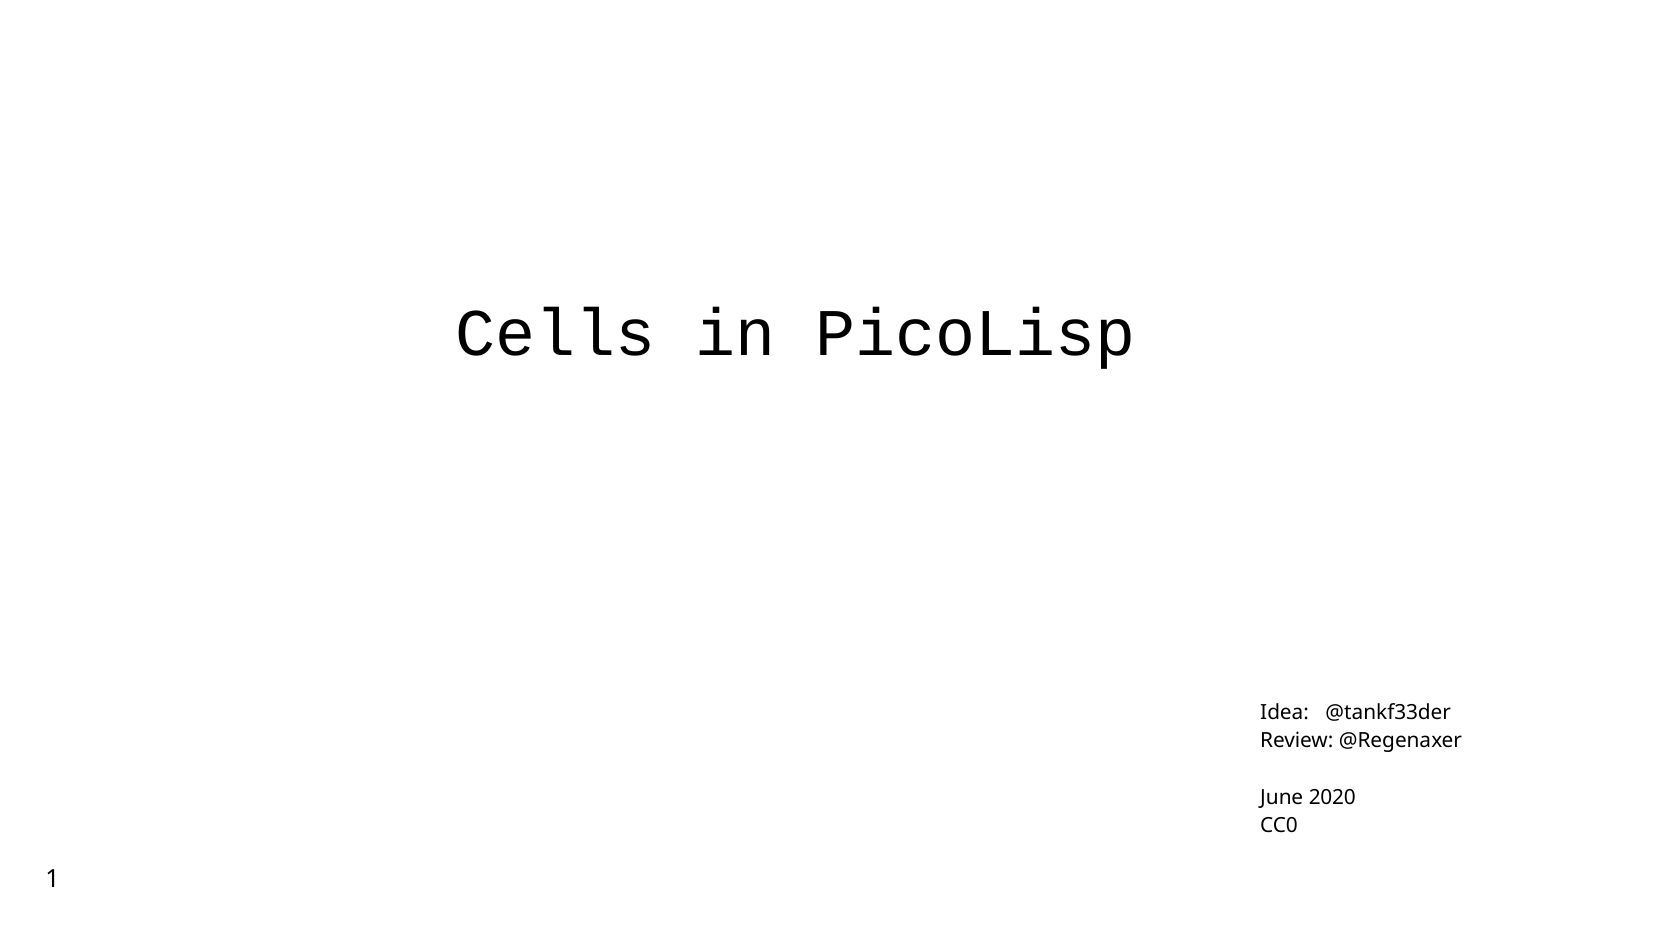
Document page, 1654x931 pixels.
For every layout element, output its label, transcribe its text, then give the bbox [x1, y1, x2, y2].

text_box Cells in PicoLisp [390, 255, 1201, 421]
text_box Idea: @tankf33der Review: @Regenaxer June 2020 CC0 [1245, 690, 1606, 809]
text_box <number> [30, 855, 76, 901]
